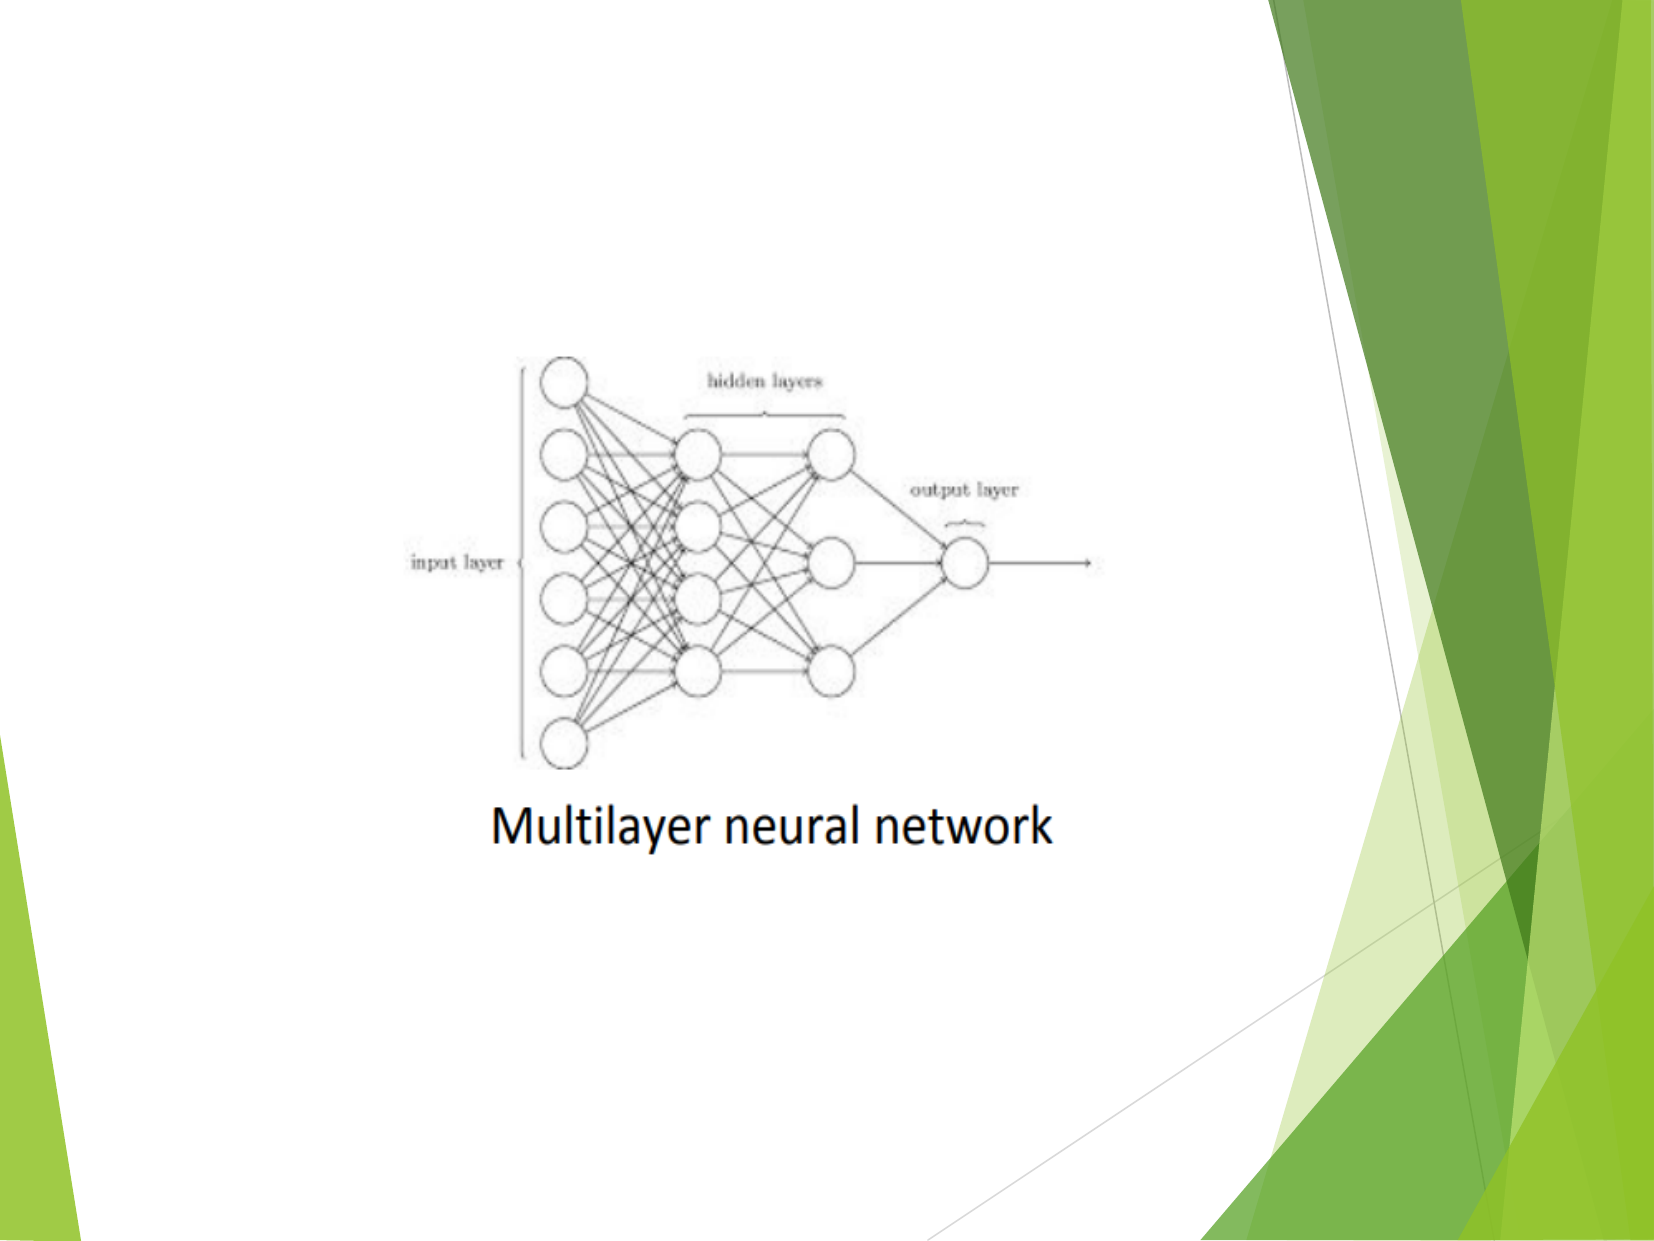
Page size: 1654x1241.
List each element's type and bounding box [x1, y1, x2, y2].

picture [283, 303, 1319, 934]
